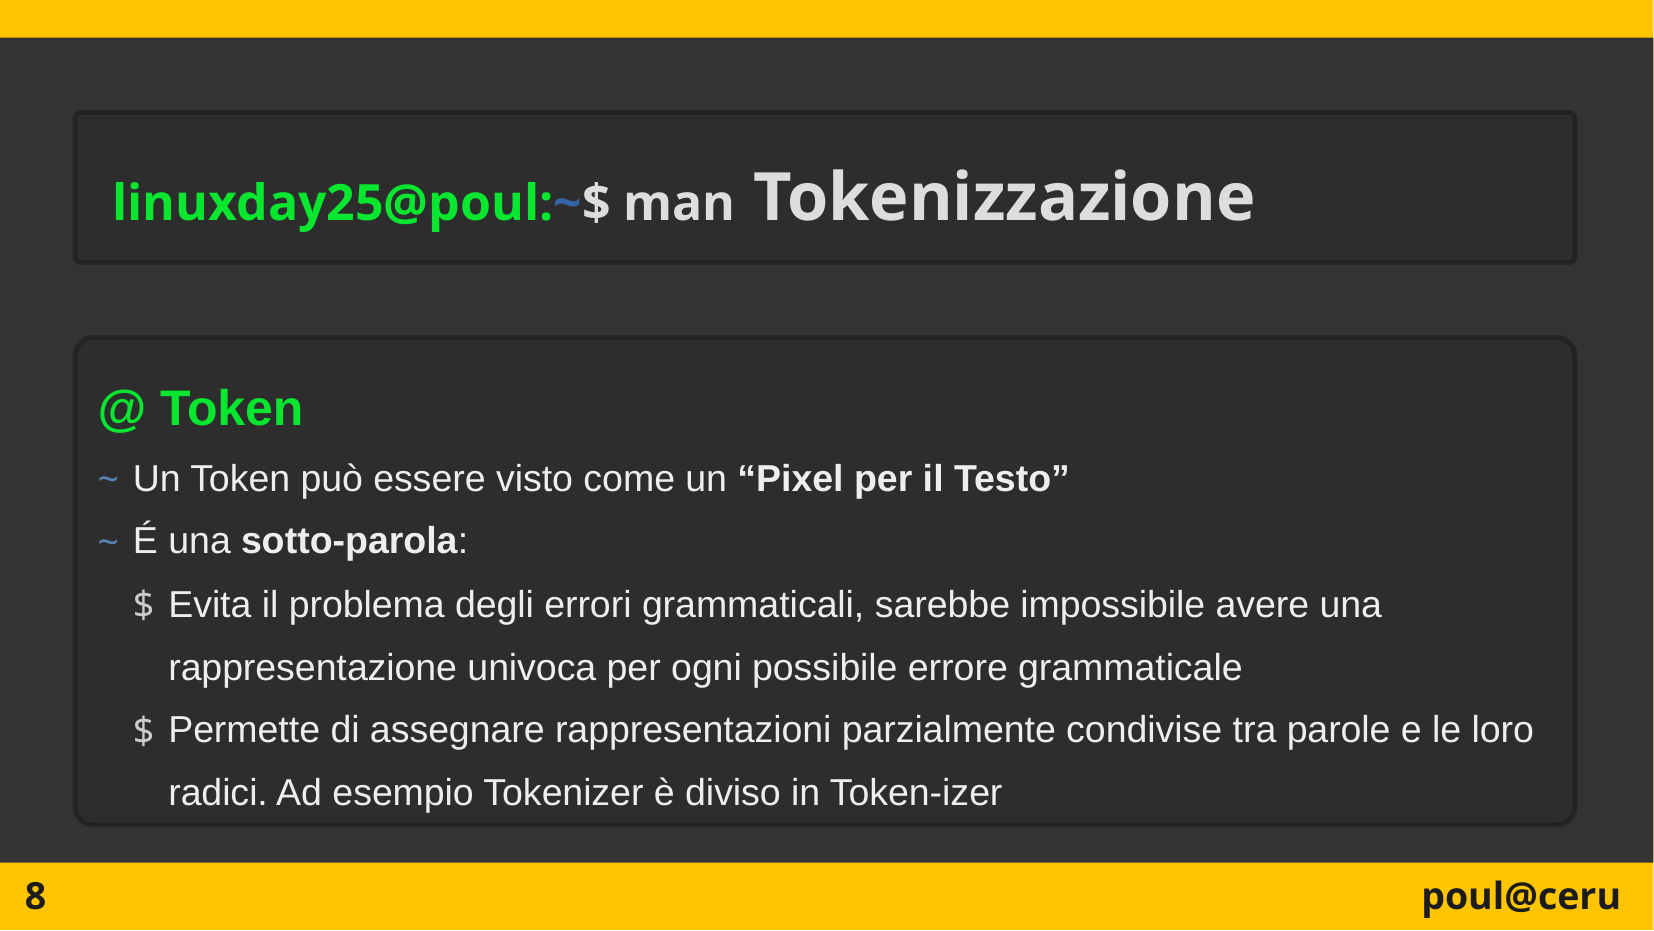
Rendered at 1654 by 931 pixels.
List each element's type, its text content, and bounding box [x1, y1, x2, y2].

text_box @ Token Un Token può essere visto come un “Pixel per il Testo” É una sotto-parola: Evita il problema degli errori grammaticali, sarebbe impossibile avere una rappresentazione univoca per ogni possibile errore grammaticale Permette di assegnare rappresentazioni parzialmente condivise tra parole e le loro radici. Ad esempio Tokenizer è diviso in Token-izer [75, 337, 1576, 826]
text_box [0, 37, 1654, 863]
text_box <number> [10, 862, 638, 931]
text_box poul@ceru [975, 862, 1637, 931]
title linuxday25@poul:~$ man Tokenizzazione [112, 144, 1538, 231]
